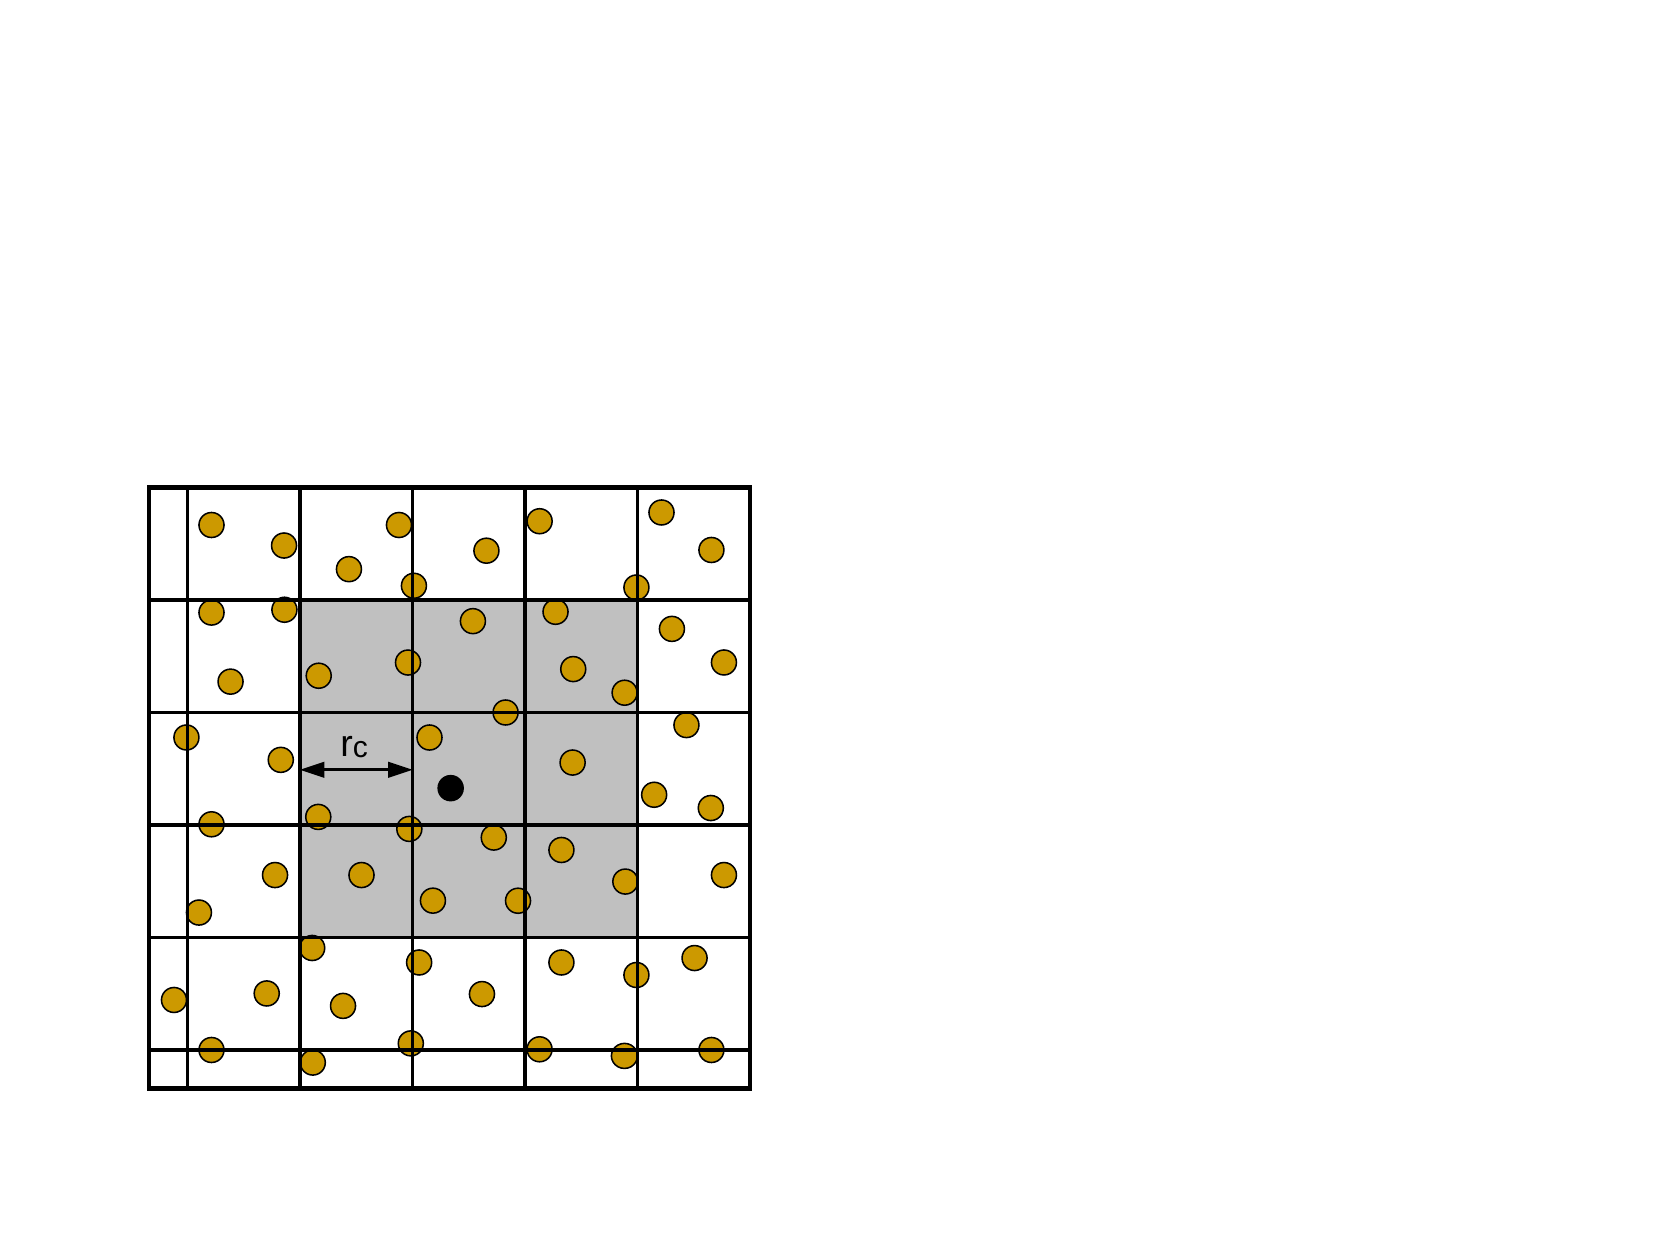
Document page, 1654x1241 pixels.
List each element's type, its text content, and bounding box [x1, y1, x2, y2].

text_box [199, 811, 224, 823]
text_box [161, 987, 186, 1013]
text_box [527, 827, 636, 936]
text_box [623, 575, 636, 598]
text_box [199, 827, 224, 837]
text_box [673, 714, 699, 738]
text_box [682, 945, 708, 971]
text_box [639, 962, 649, 988]
text_box [414, 573, 427, 598]
text_box [527, 508, 553, 534]
text_box [330, 993, 356, 1019]
text_box [302, 1052, 326, 1076]
text_box [173, 725, 186, 750]
text_box [611, 1052, 636, 1069]
text_box [302, 714, 411, 768]
text_box [262, 862, 288, 888]
text_box [527, 1036, 552, 1048]
text_box [698, 537, 724, 563]
text_box [469, 981, 495, 1007]
text_box [189, 725, 199, 750]
text_box [199, 1037, 224, 1048]
text_box [218, 669, 244, 695]
text_box [198, 602, 225, 626]
text_box [698, 795, 724, 821]
text_box [711, 649, 737, 676]
text_box [271, 602, 297, 623]
text_box [189, 900, 212, 926]
text_box [414, 1031, 424, 1048]
text_box [406, 953, 411, 972]
text_box [302, 827, 411, 936]
text_box [623, 962, 636, 988]
text_box [527, 1052, 552, 1062]
text_box [302, 602, 411, 711]
text_box [527, 714, 636, 823]
text_box [639, 575, 649, 598]
text_box [699, 1052, 724, 1063]
text_box [648, 499, 675, 526]
text_box [302, 939, 325, 961]
text_box [473, 538, 499, 564]
text_box [641, 782, 667, 808]
text_box [386, 512, 411, 538]
text_box [254, 980, 280, 1007]
text_box [699, 1037, 724, 1048]
text_box [548, 949, 574, 976]
text_box [302, 771, 411, 823]
text_box [401, 573, 411, 598]
text_box [711, 862, 737, 888]
text_box [268, 747, 294, 773]
text_box [414, 949, 432, 976]
text_box [527, 602, 636, 711]
text_box [336, 556, 362, 582]
text_box [659, 616, 685, 642]
text_box [614, 1043, 635, 1048]
text_box rc [325, 715, 383, 778]
text_box [398, 1030, 411, 1048]
text_box [414, 714, 523, 823]
text_box [414, 602, 523, 711]
text_box [271, 532, 297, 559]
text_box [401, 1052, 411, 1056]
text_box [198, 512, 225, 538]
text_box [414, 827, 523, 936]
text_box [199, 1052, 224, 1063]
